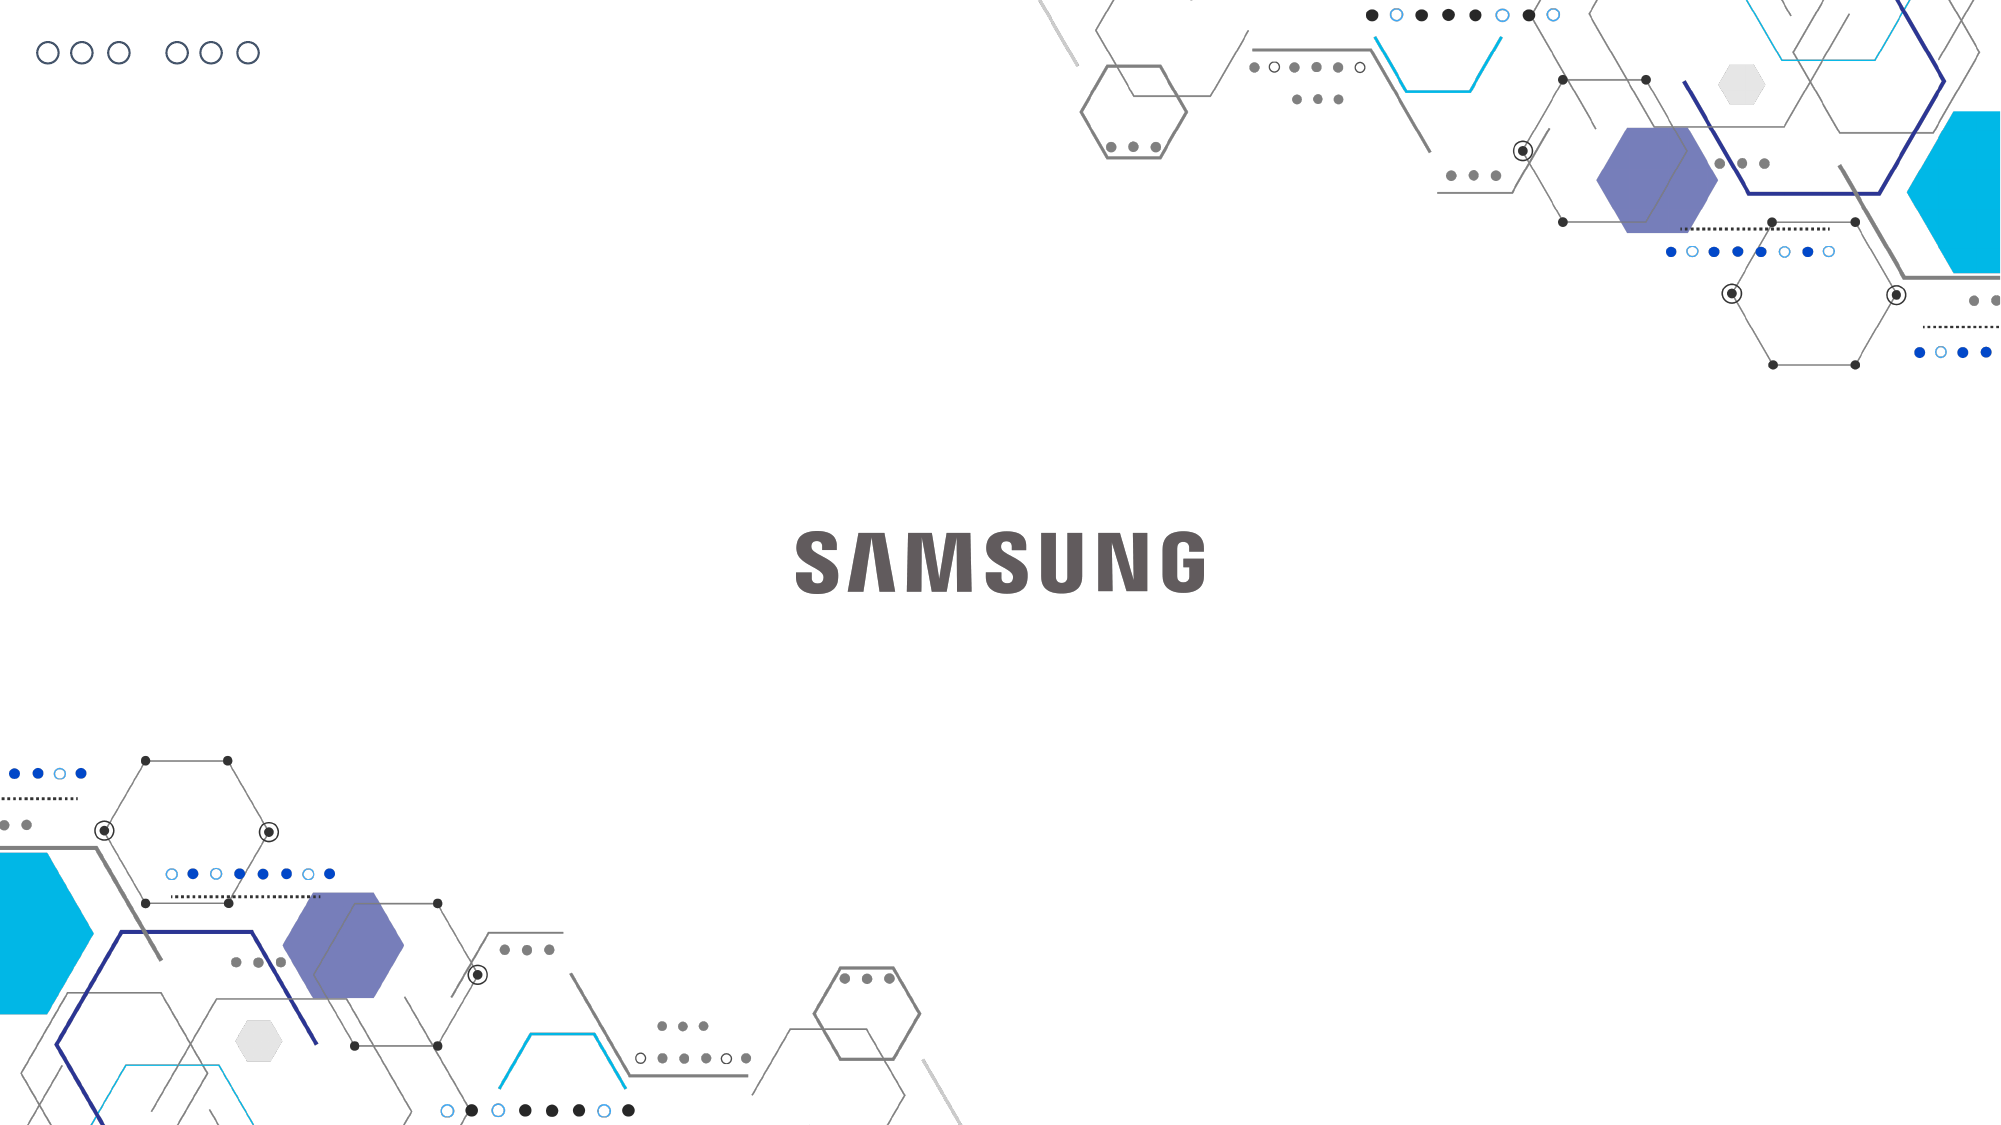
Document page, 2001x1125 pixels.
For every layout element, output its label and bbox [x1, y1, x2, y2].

picture [940, 0, 2001, 407]
picture [0, 718, 1064, 1125]
picture [796, 531, 1204, 594]
